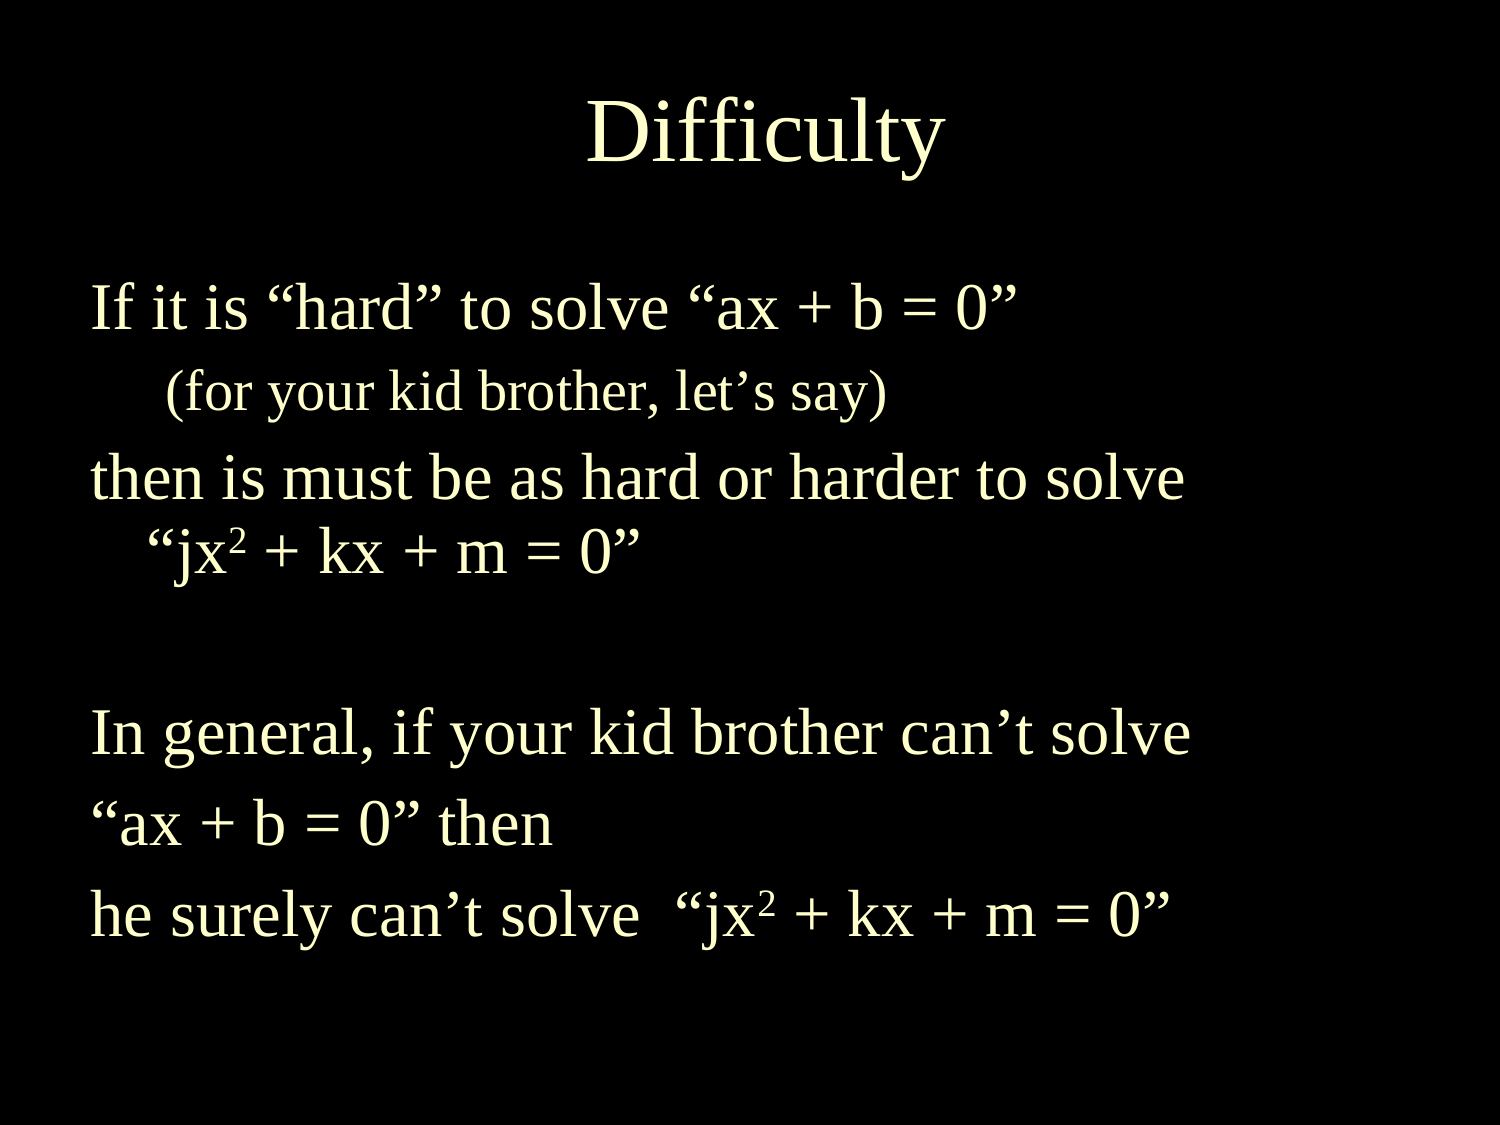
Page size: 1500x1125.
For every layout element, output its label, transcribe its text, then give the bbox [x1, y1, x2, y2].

list If it is “hard” to solve “ax + b = 0” (for your kid brother, let’s say) then is must be as hard or harder to solve “jx2 + kx + m = 0” In general, if your kid brother can’t solve “ax + b = 0” then he surely can’t solve “jx2 + kx + m = 0” [75, 262, 1482, 1026]
title Difficulty [37, 35, 1496, 225]
